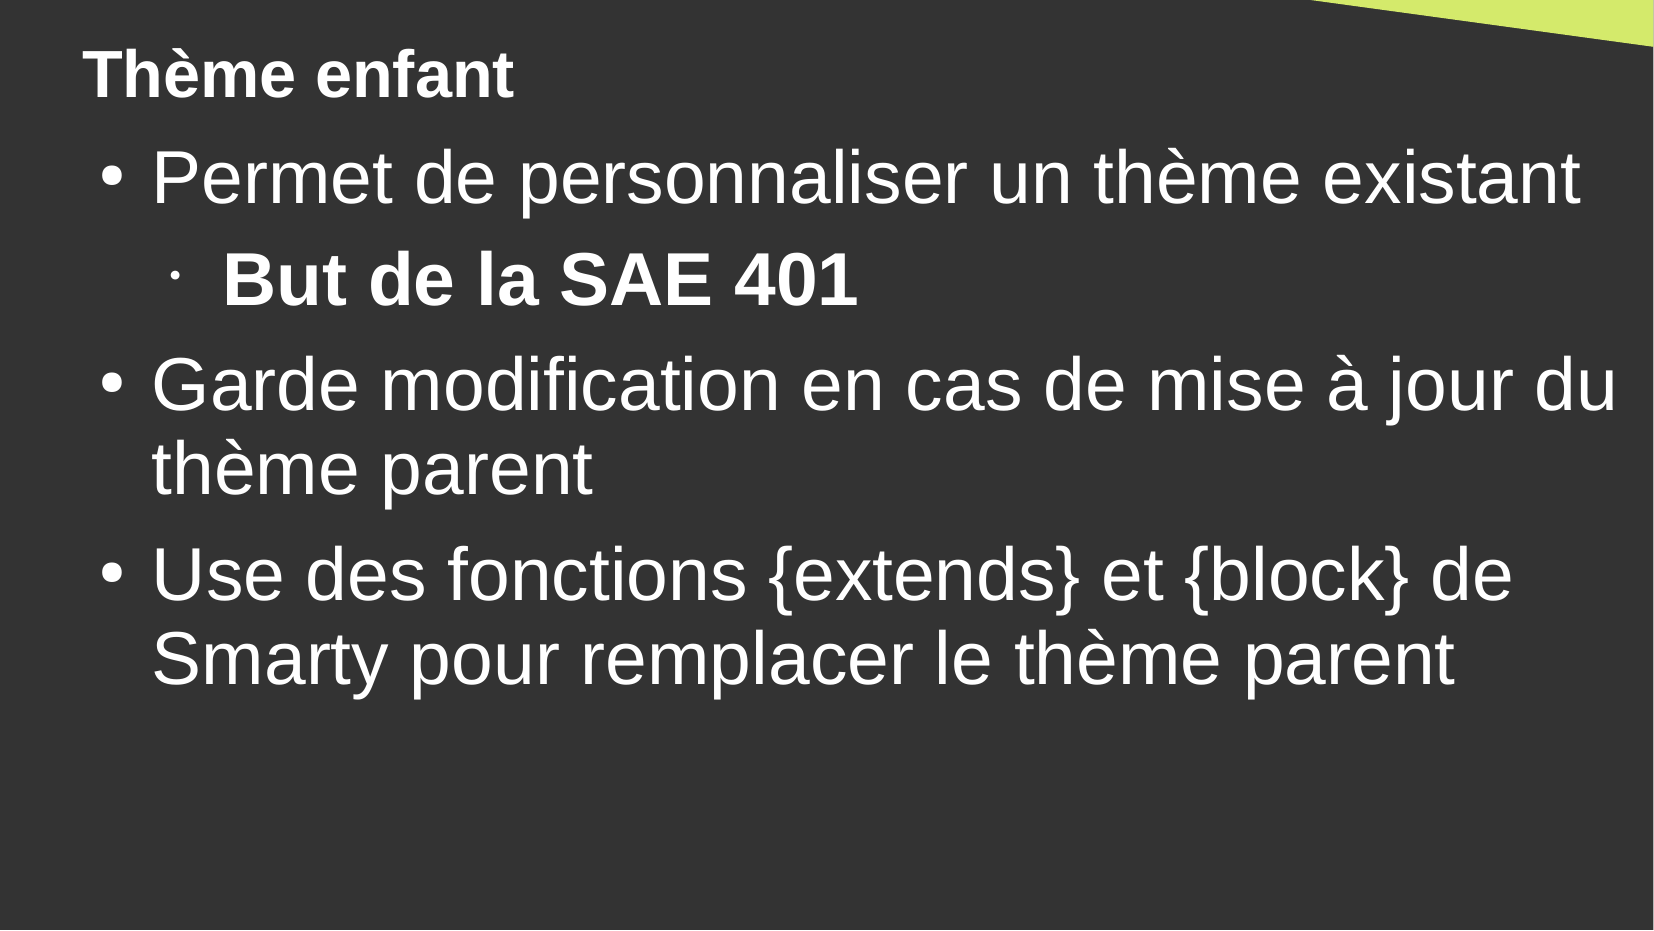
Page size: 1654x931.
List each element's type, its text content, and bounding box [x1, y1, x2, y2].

text_box [1310, 0, 1654, 47]
list Permet de personnaliser un thème existant But de la SAE 401 Garde modification en cas de mise à jour du thème parent Use des fonctions {extends} et {block} de Smarty pour remplacer le thème parent [80, 135, 1620, 827]
title Thème enfant [82, 37, 1571, 114]
